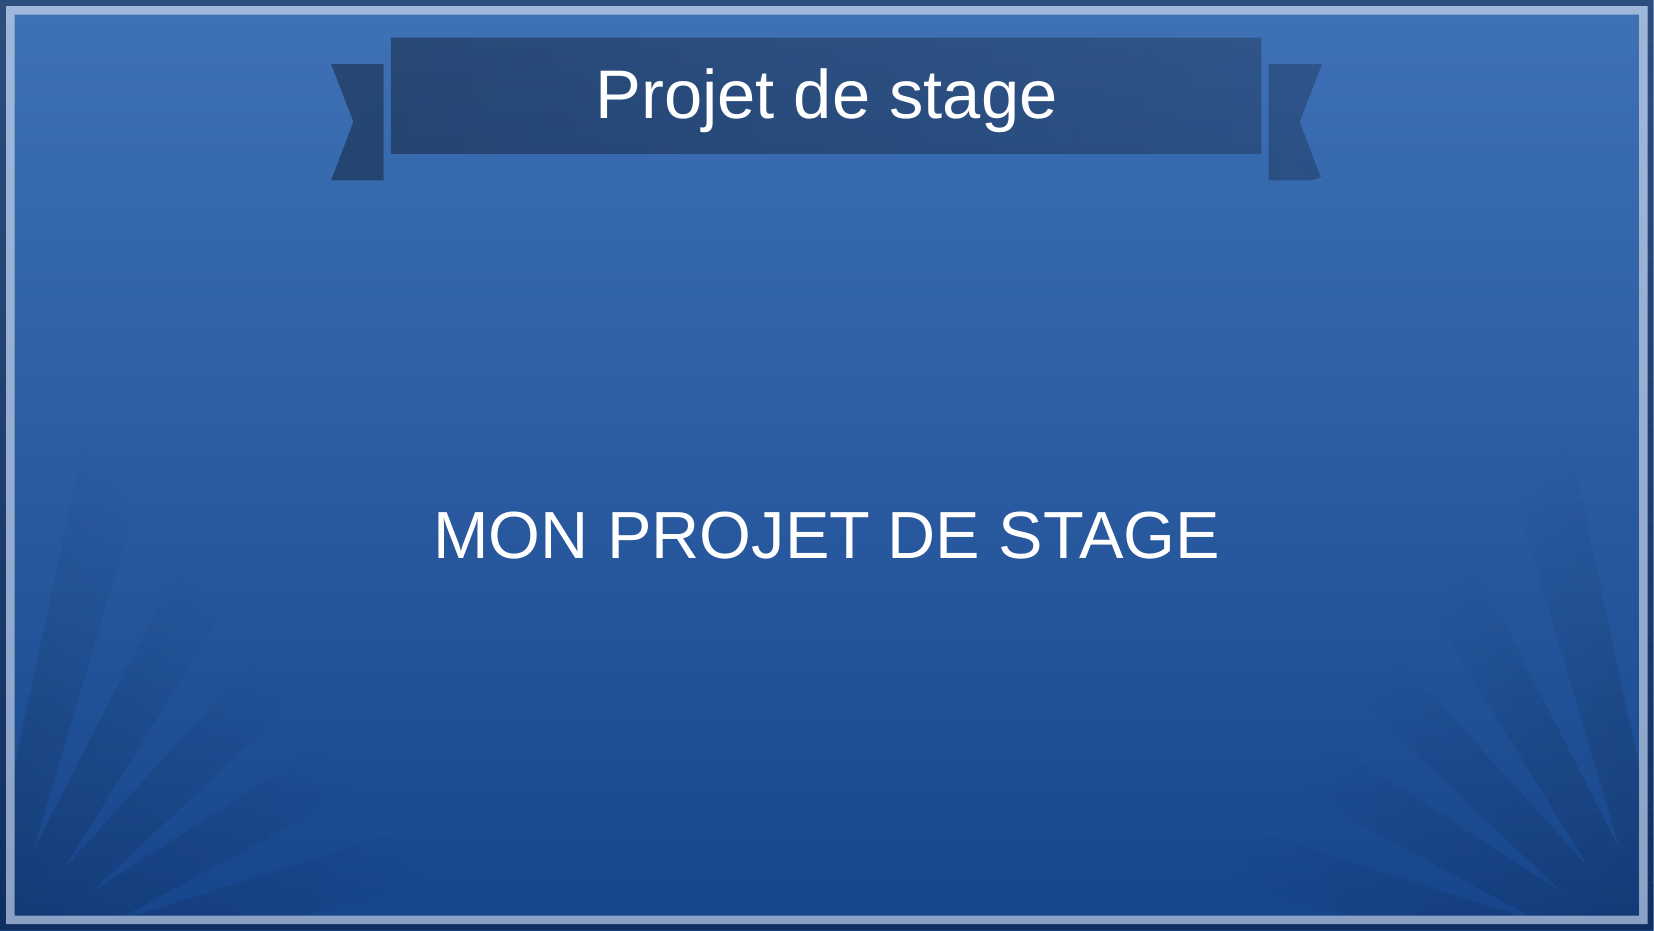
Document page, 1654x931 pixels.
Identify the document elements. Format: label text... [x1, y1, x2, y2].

subtitle MON PROJET DE STAGE [82, 224, 1571, 848]
title Projet de stage [389, 35, 1264, 154]
